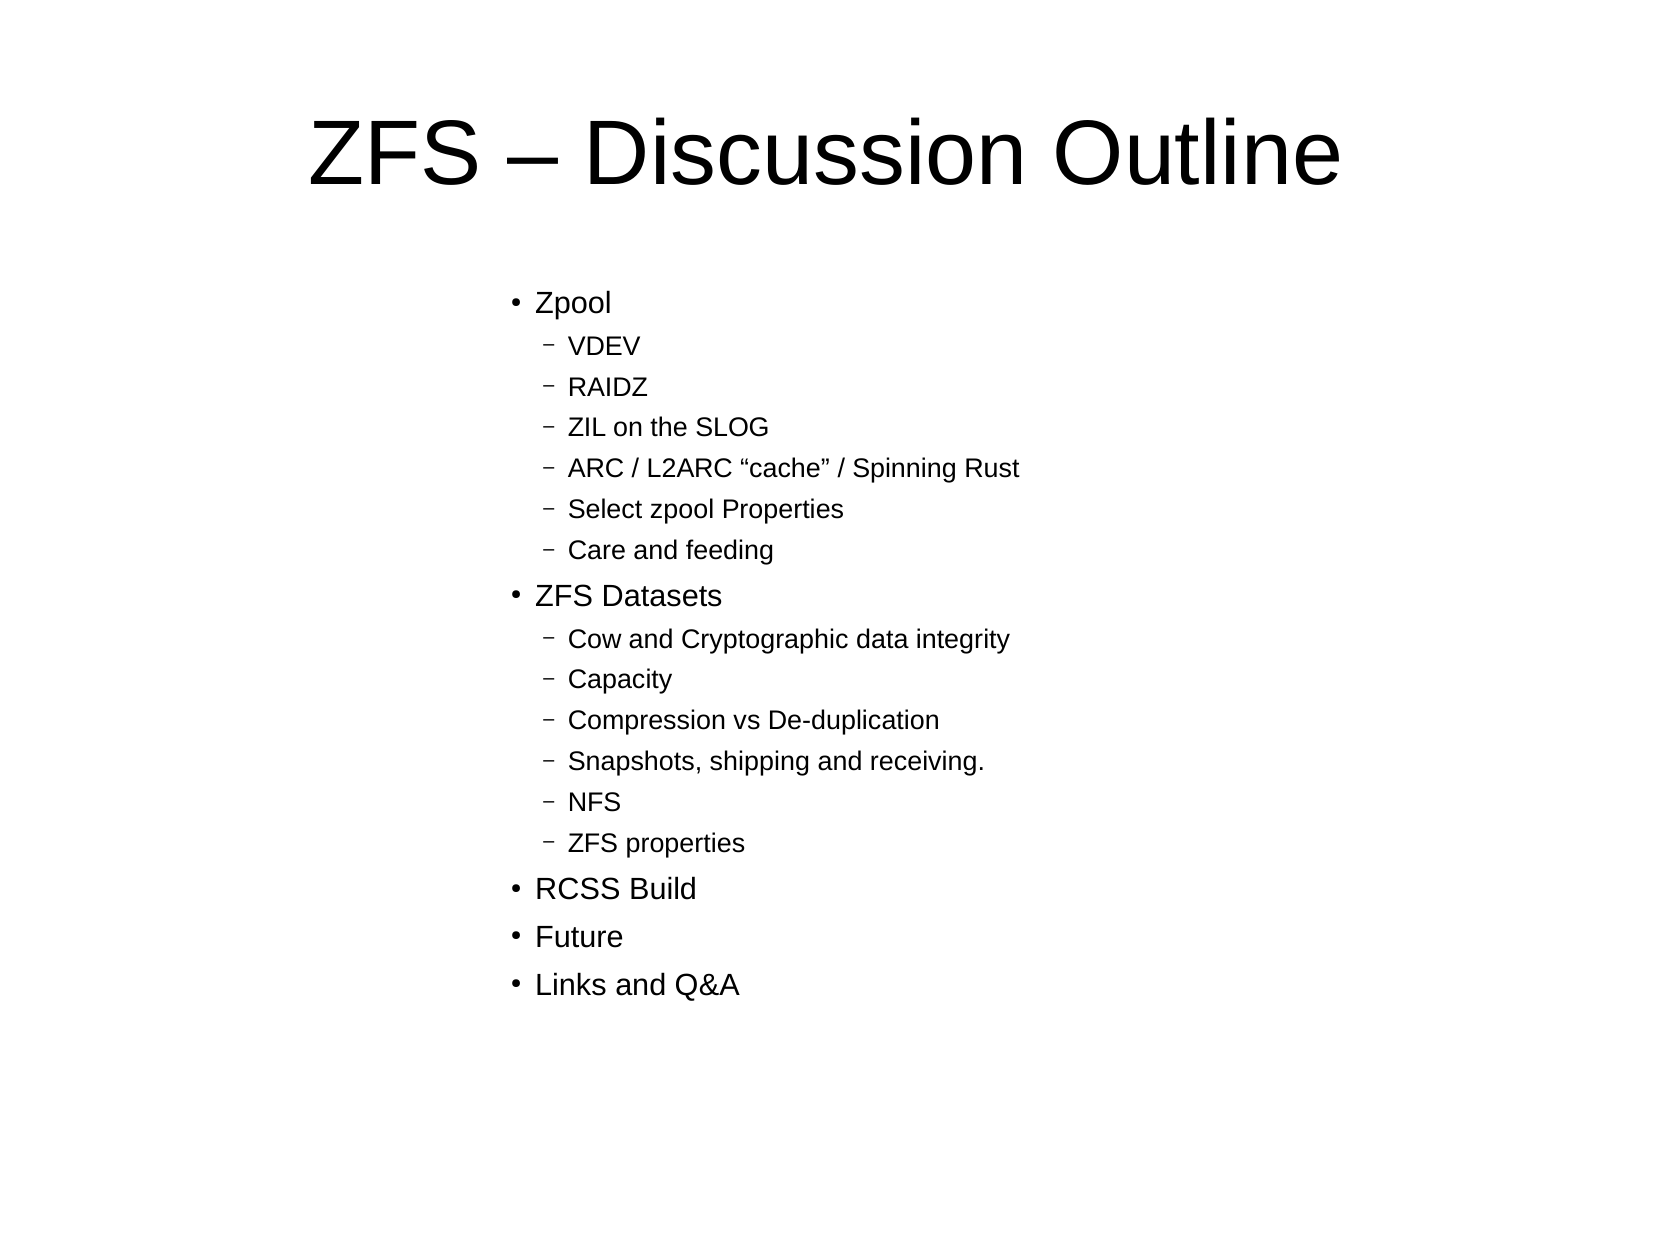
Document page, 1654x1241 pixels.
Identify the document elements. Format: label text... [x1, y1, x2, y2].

list Zpool VDEV RAIDZ ZIL on the SLOG ARC / L2ARC “cache” / Spinning Rust Select zpool Properties Care and feeding ZFS Datasets Cow and Cryptographic data integrity Capacity Compression vs De-duplication Snapshots, shipping and receiving. NFS ZFS properties RCSS Build Future Links and Q&A [502, 285, 1126, 1006]
title ZFS – Discussion Outline [82, 49, 1571, 257]
